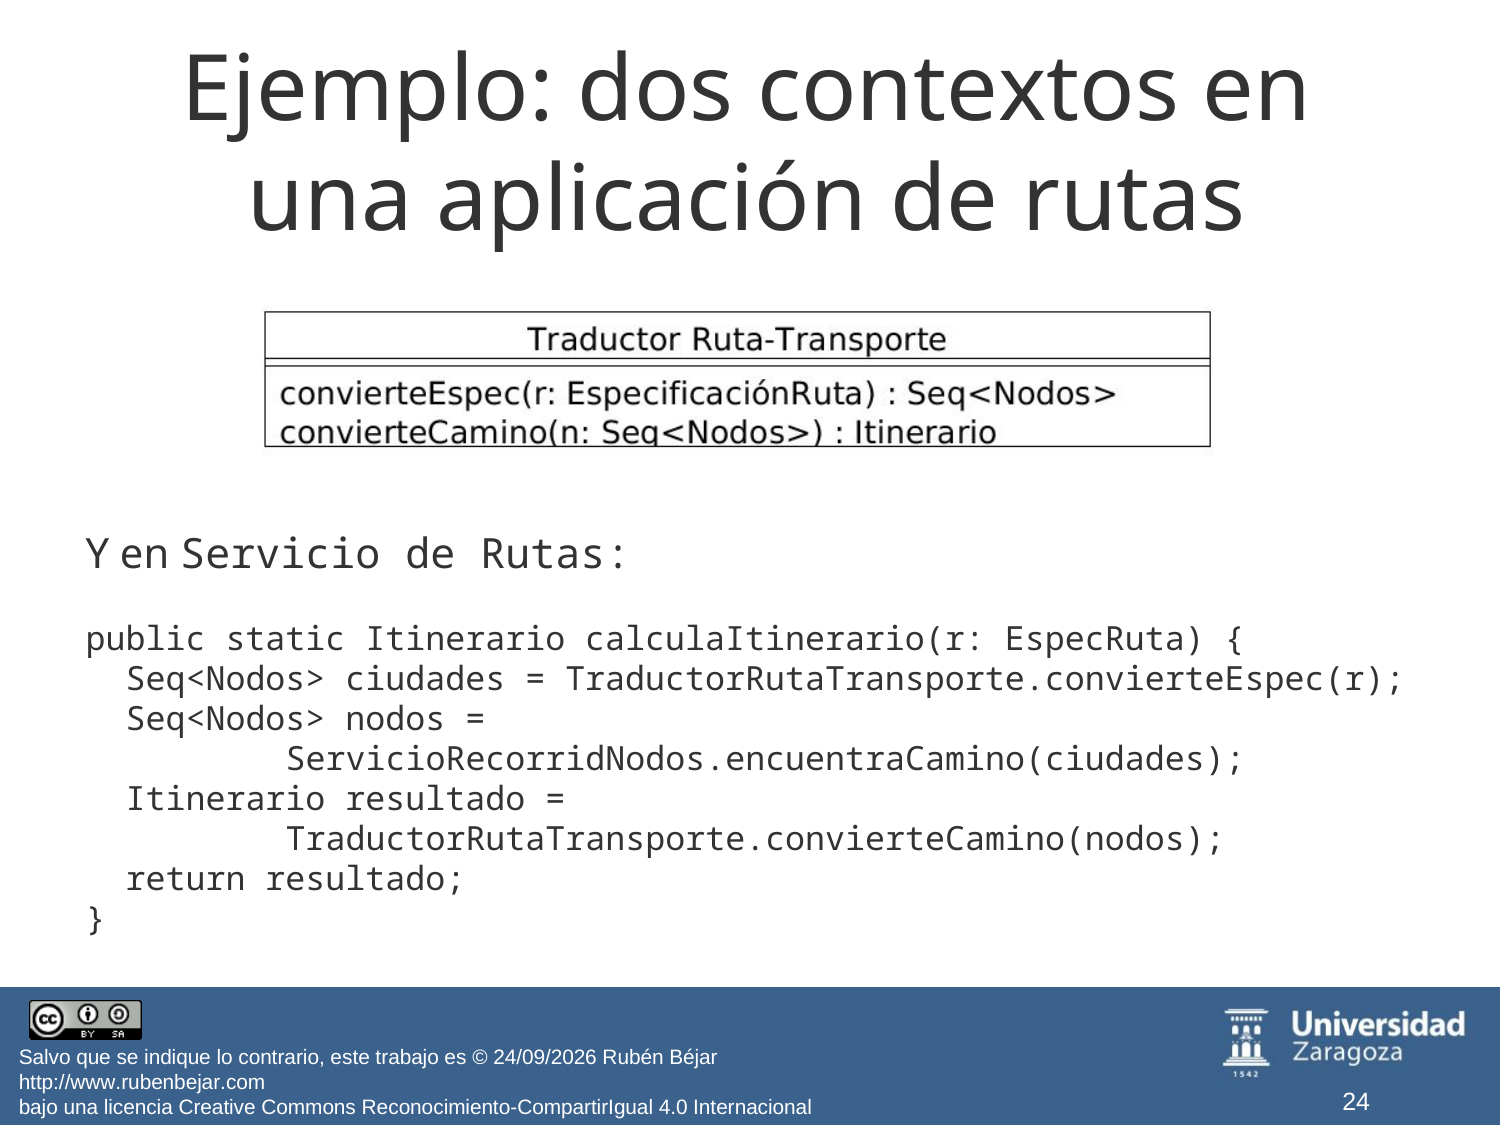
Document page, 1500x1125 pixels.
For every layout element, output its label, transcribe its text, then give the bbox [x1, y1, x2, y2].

title Ejemplo: dos contextos en una aplicación de rutas [74, 21, 1420, 257]
picture [0, 987, 1500, 1125]
picture [232, 285, 1241, 461]
list Y en Servicio de Rutas: public static Itinerario calculaItinerario(r: EspecRuta) { Seq<Nodos> ciudades = TraductorRutaTransporte.convierteEspec(r); Seq<Nodos> nodos = ServicioRecorridNodos.encuentraCamino(ciudades); Itinerario resultado = TraductorRutaTransporte.convierteCamino(nodos); return resultado; } [70, 519, 1441, 898]
